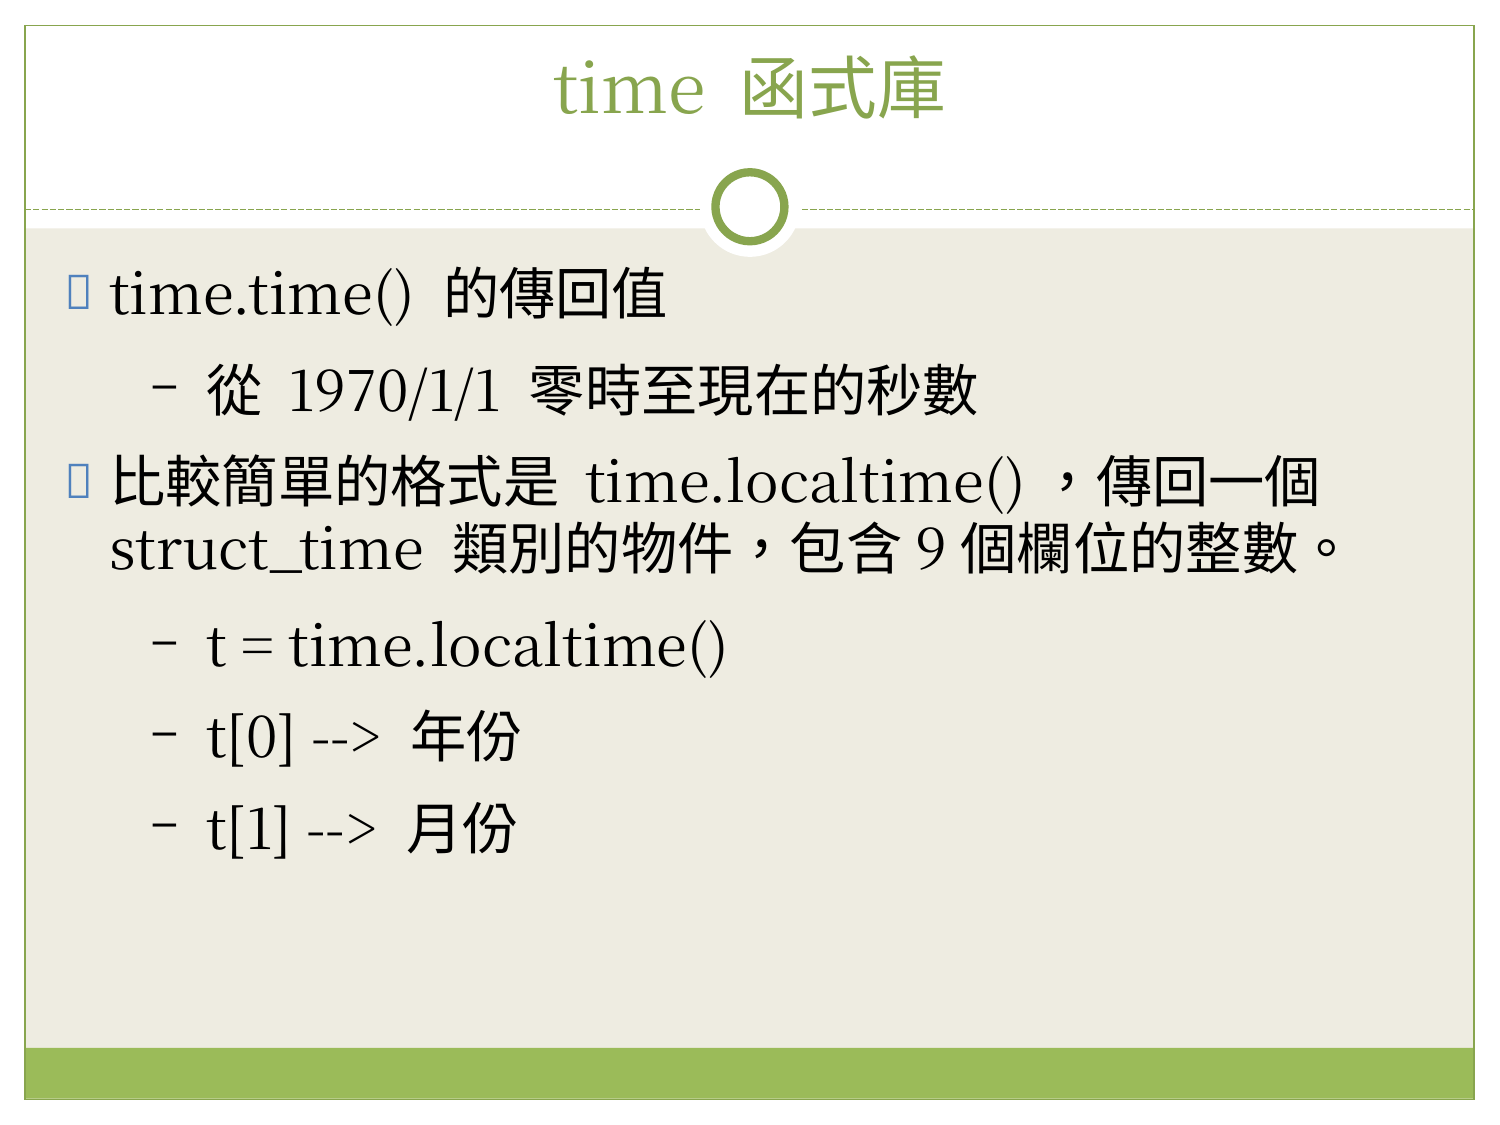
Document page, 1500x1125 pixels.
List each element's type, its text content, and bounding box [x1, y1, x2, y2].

list time.time() 的傳回值 從 1970/1/1 零時至現在的秒數 比較簡單的格式是 time.localtime()，傳回一個 struct_time 類別的物件，包含9個欄位的整數。 t = time.localtime() t[0] --> 年份 t[1] --> 月份 [49, 250, 1445, 1001]
title time 函式庫 [49, 37, 1450, 162]
